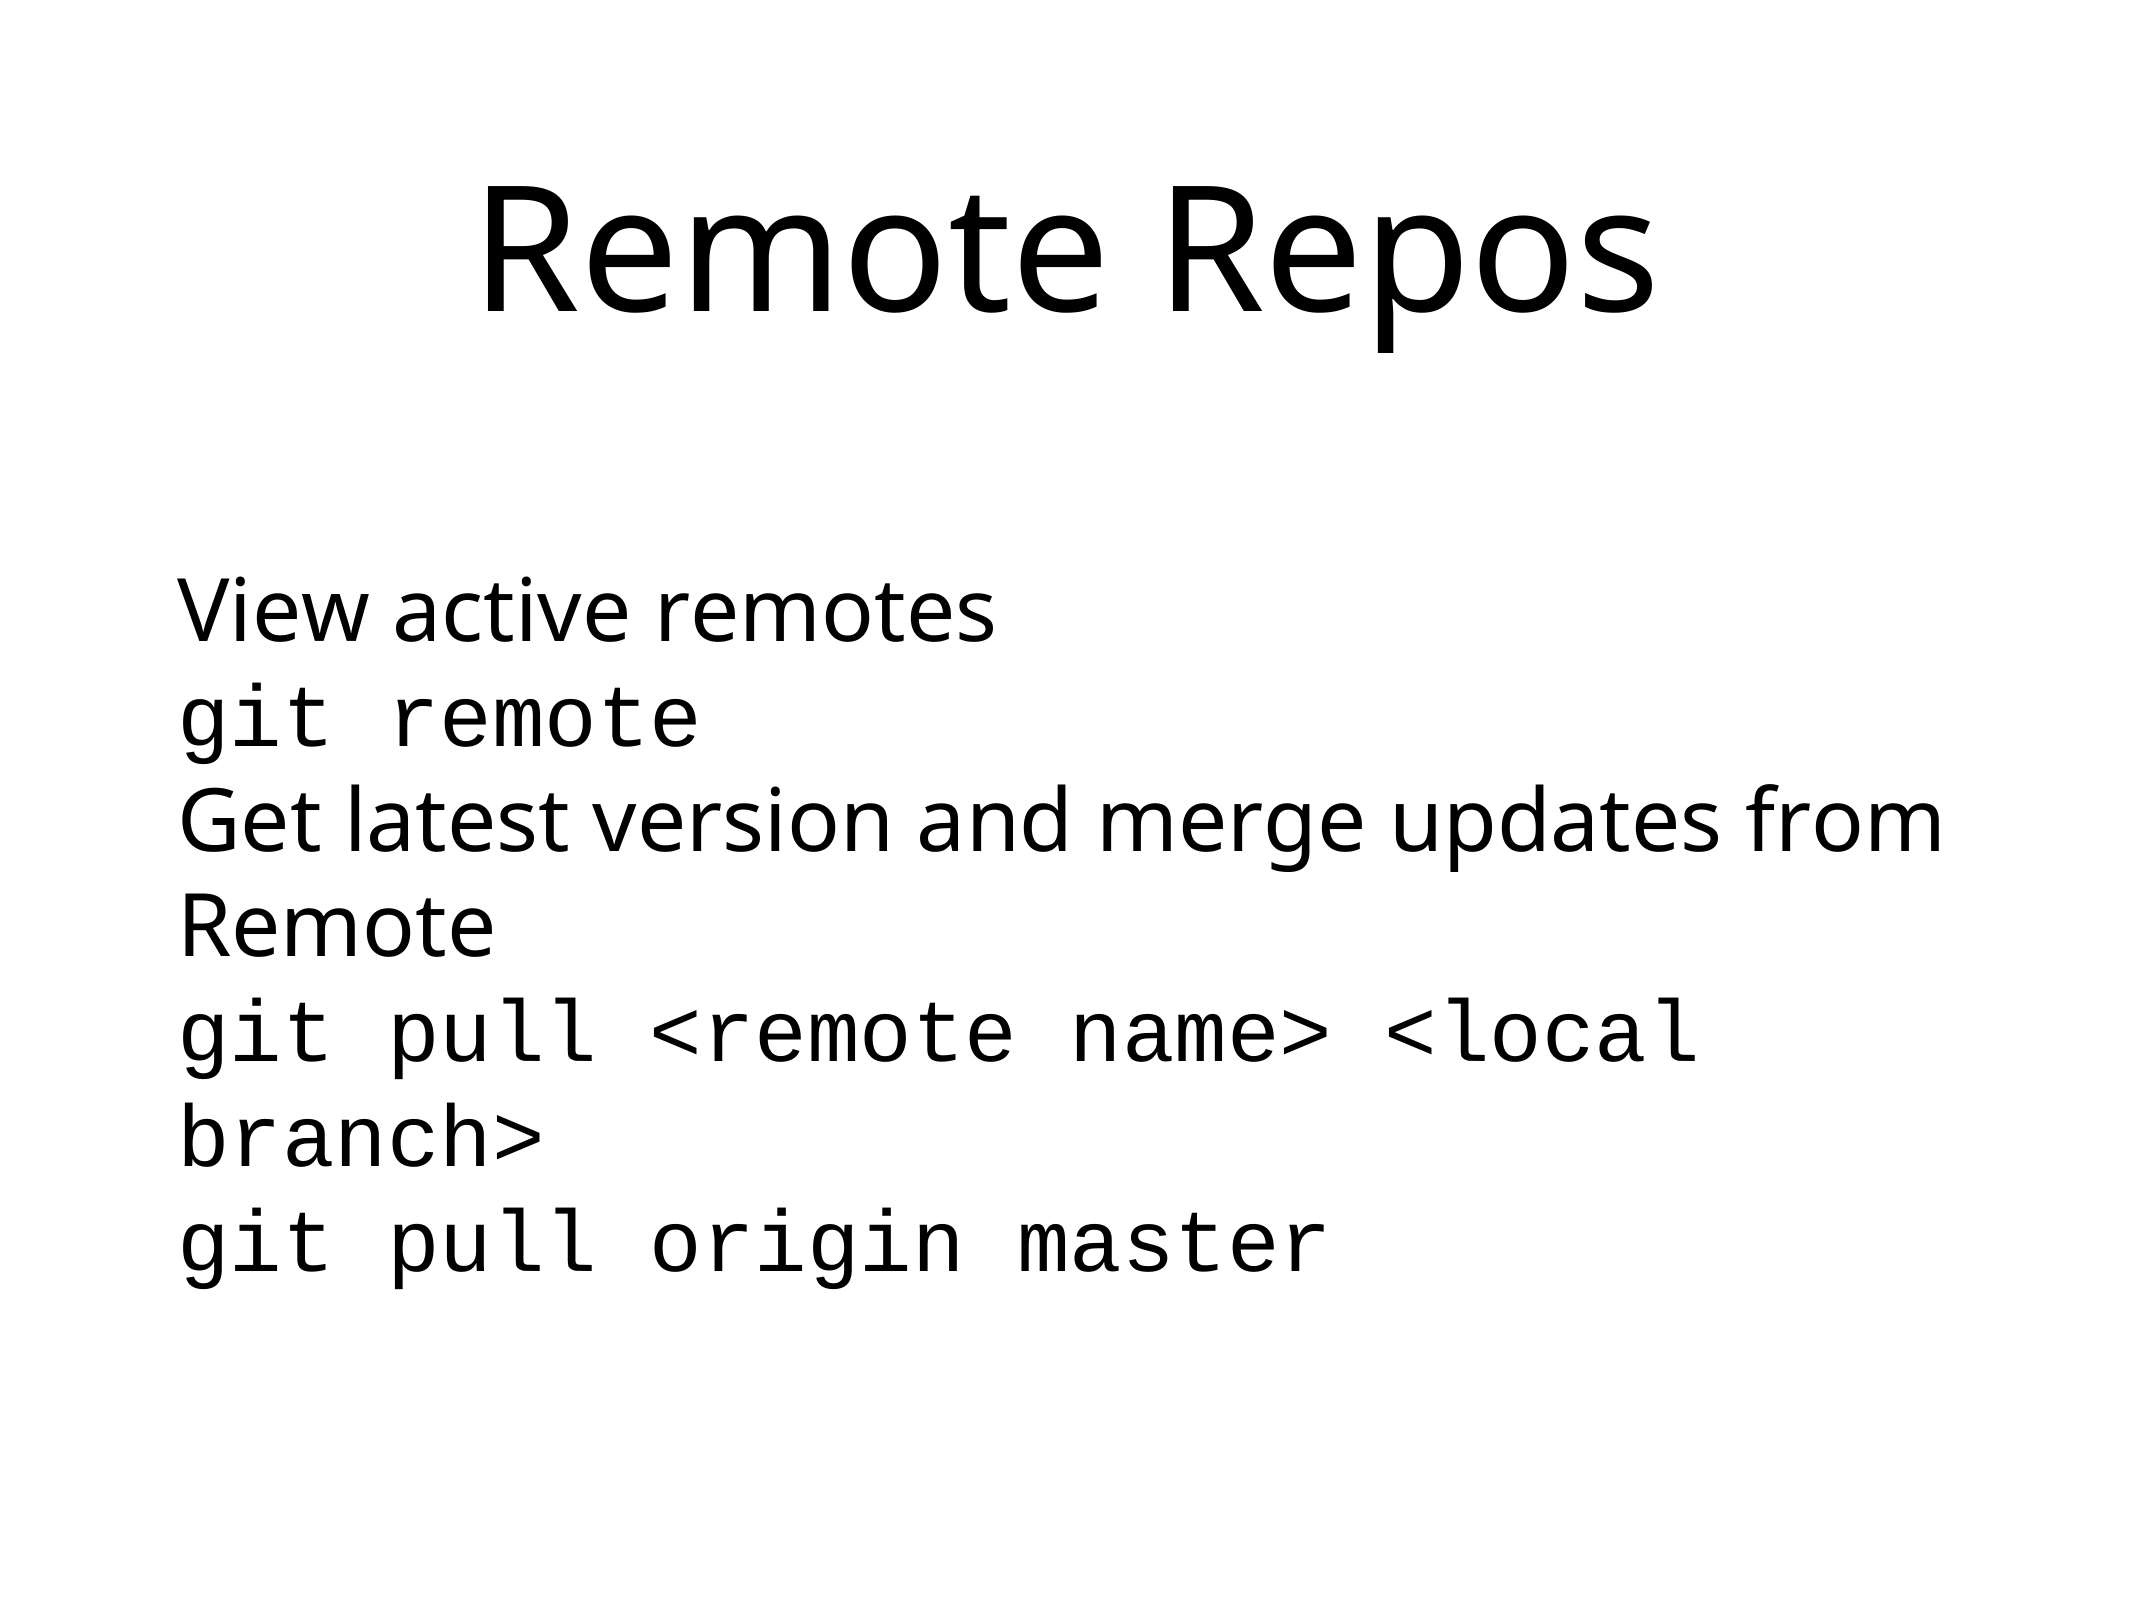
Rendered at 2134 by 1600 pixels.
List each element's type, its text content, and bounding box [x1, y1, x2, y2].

text_box View active remotes git remote Get latest version and merge updates from Remote git pull <remote name> <local branch> git pull origin master [177, 552, 2042, 1292]
title Remote Repos [208, 41, 1925, 442]
